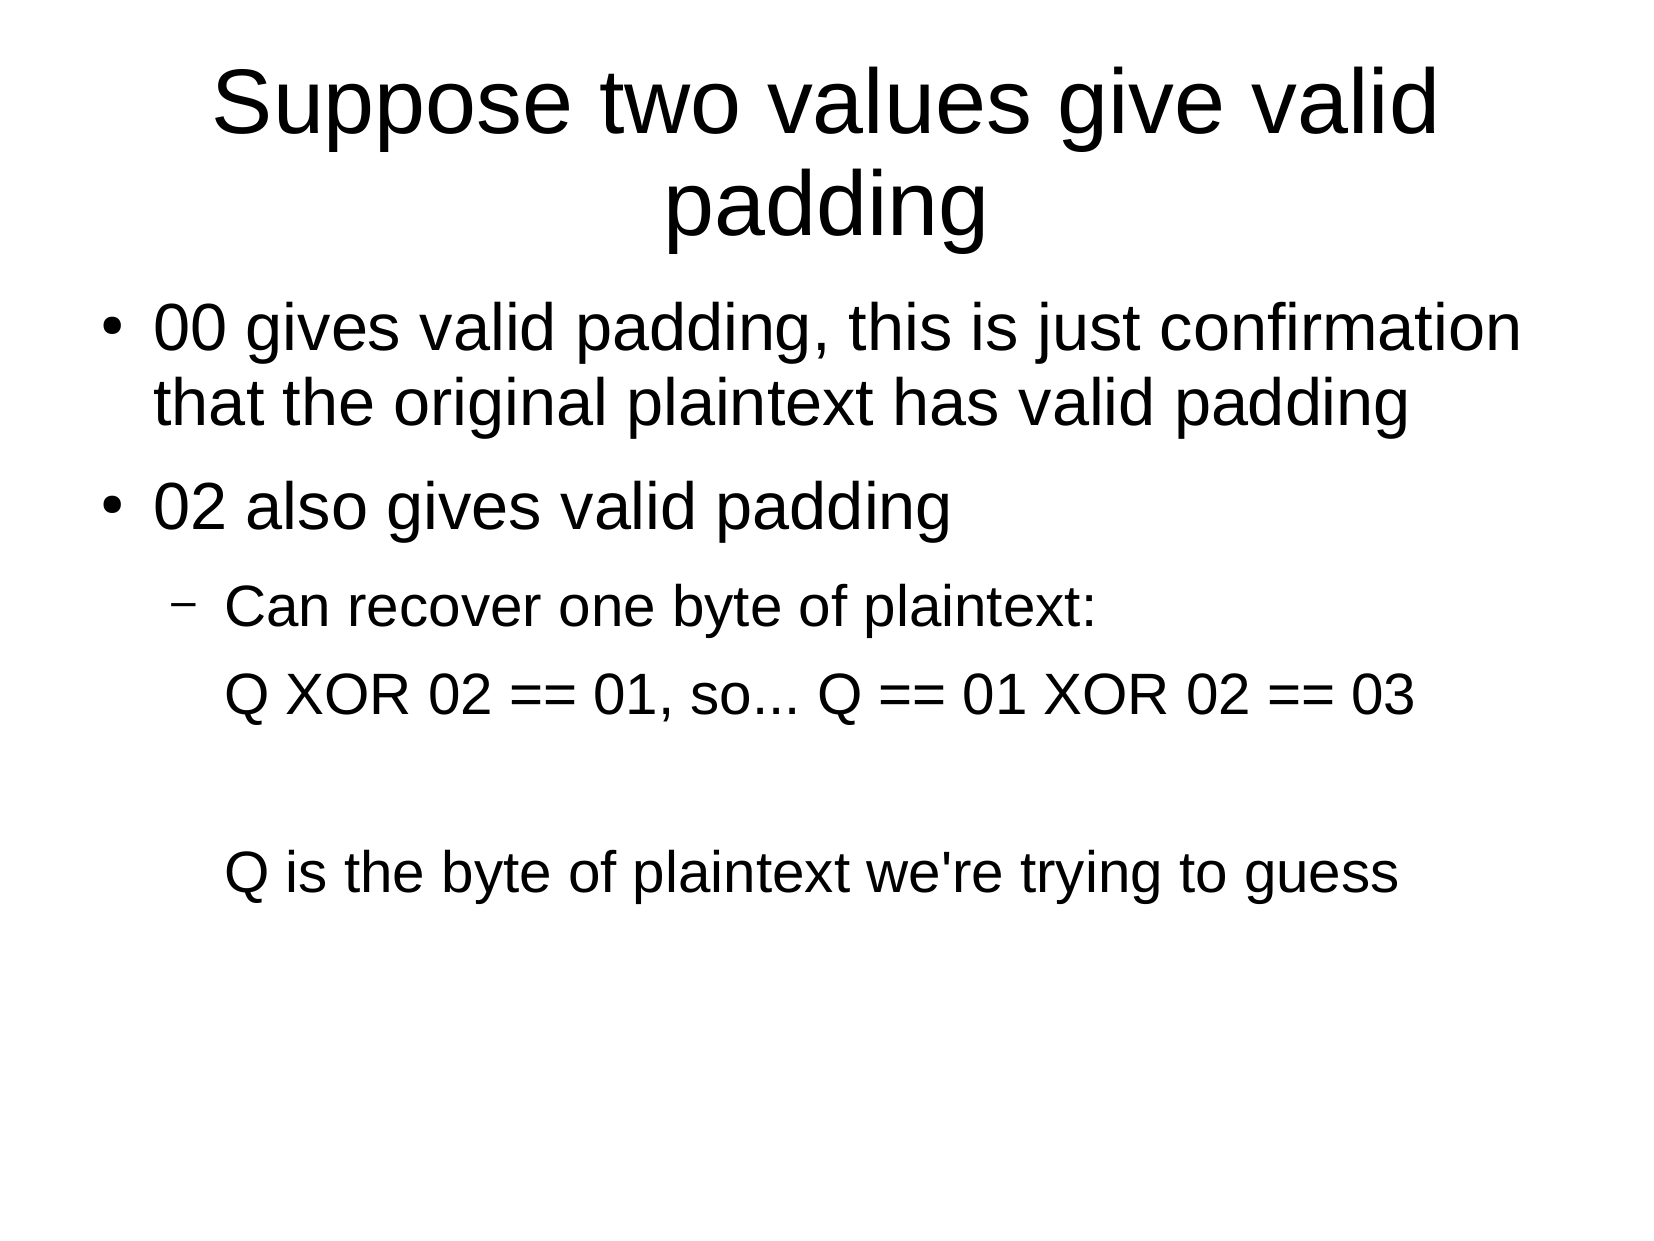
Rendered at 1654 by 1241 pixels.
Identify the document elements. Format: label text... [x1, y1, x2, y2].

title Suppose two values give valid padding [82, 49, 1571, 257]
list 00 gives valid padding, this is just confirmation that the original plaintext has valid padding 02 also gives valid padding Can recover one byte of plaintext: Q XOR 02 == 01, so... Q == 01 XOR 02 == 03 Q is the byte of plaintext we're trying to guess [82, 290, 1571, 1010]
